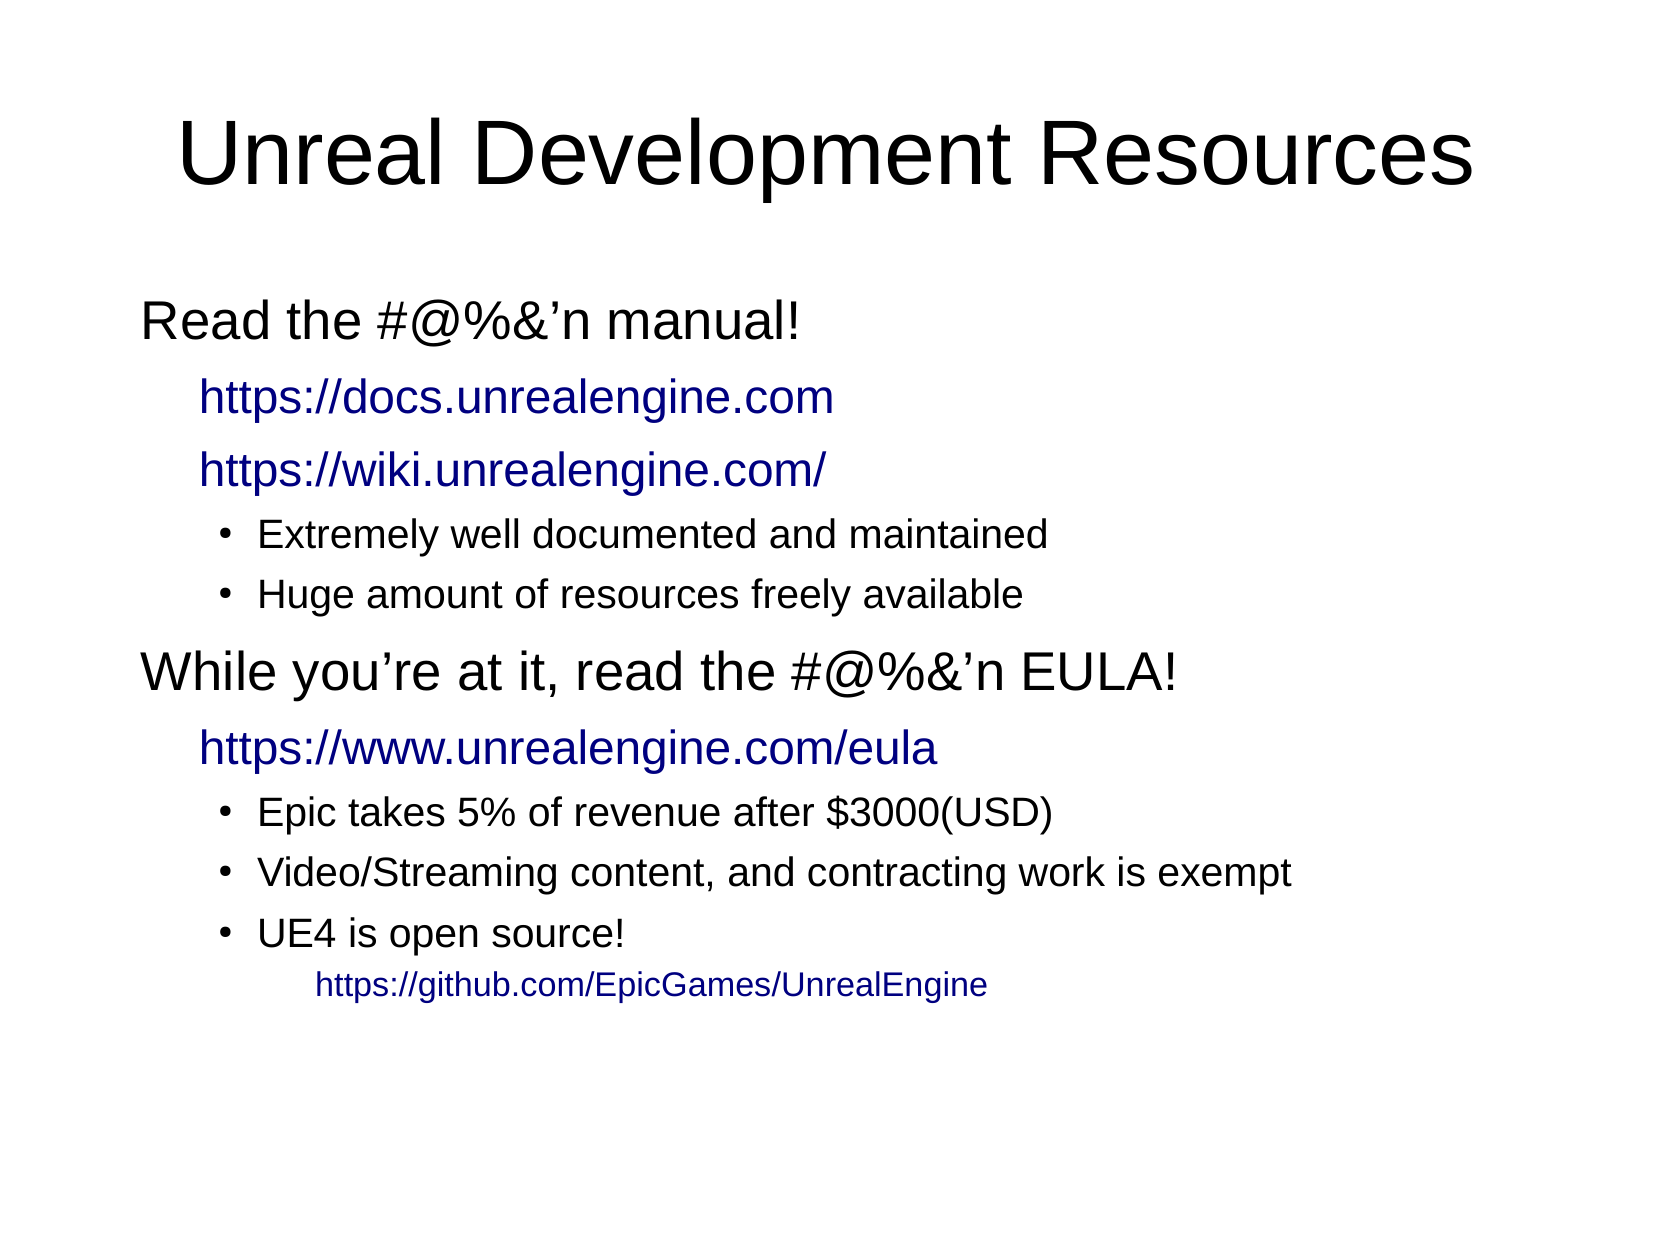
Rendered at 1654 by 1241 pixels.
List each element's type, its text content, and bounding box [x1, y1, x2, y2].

title Unreal Development Resources [82, 49, 1571, 257]
list Read the #@%&’n manual! https://docs.unrealengine.com https://wiki.unrealengine.com/ Extremely well documented and maintained Huge amount of resources freely available While you’re at it, read the #@%&’n EULA! https://www.unrealengine.com/eula Epic takes 5% of revenue after $3000(USD) Video/Streaming content, and contracting work is exempt UE4 is open source! https://github.com/EpicGames/UnrealEngine [82, 290, 1571, 1010]
